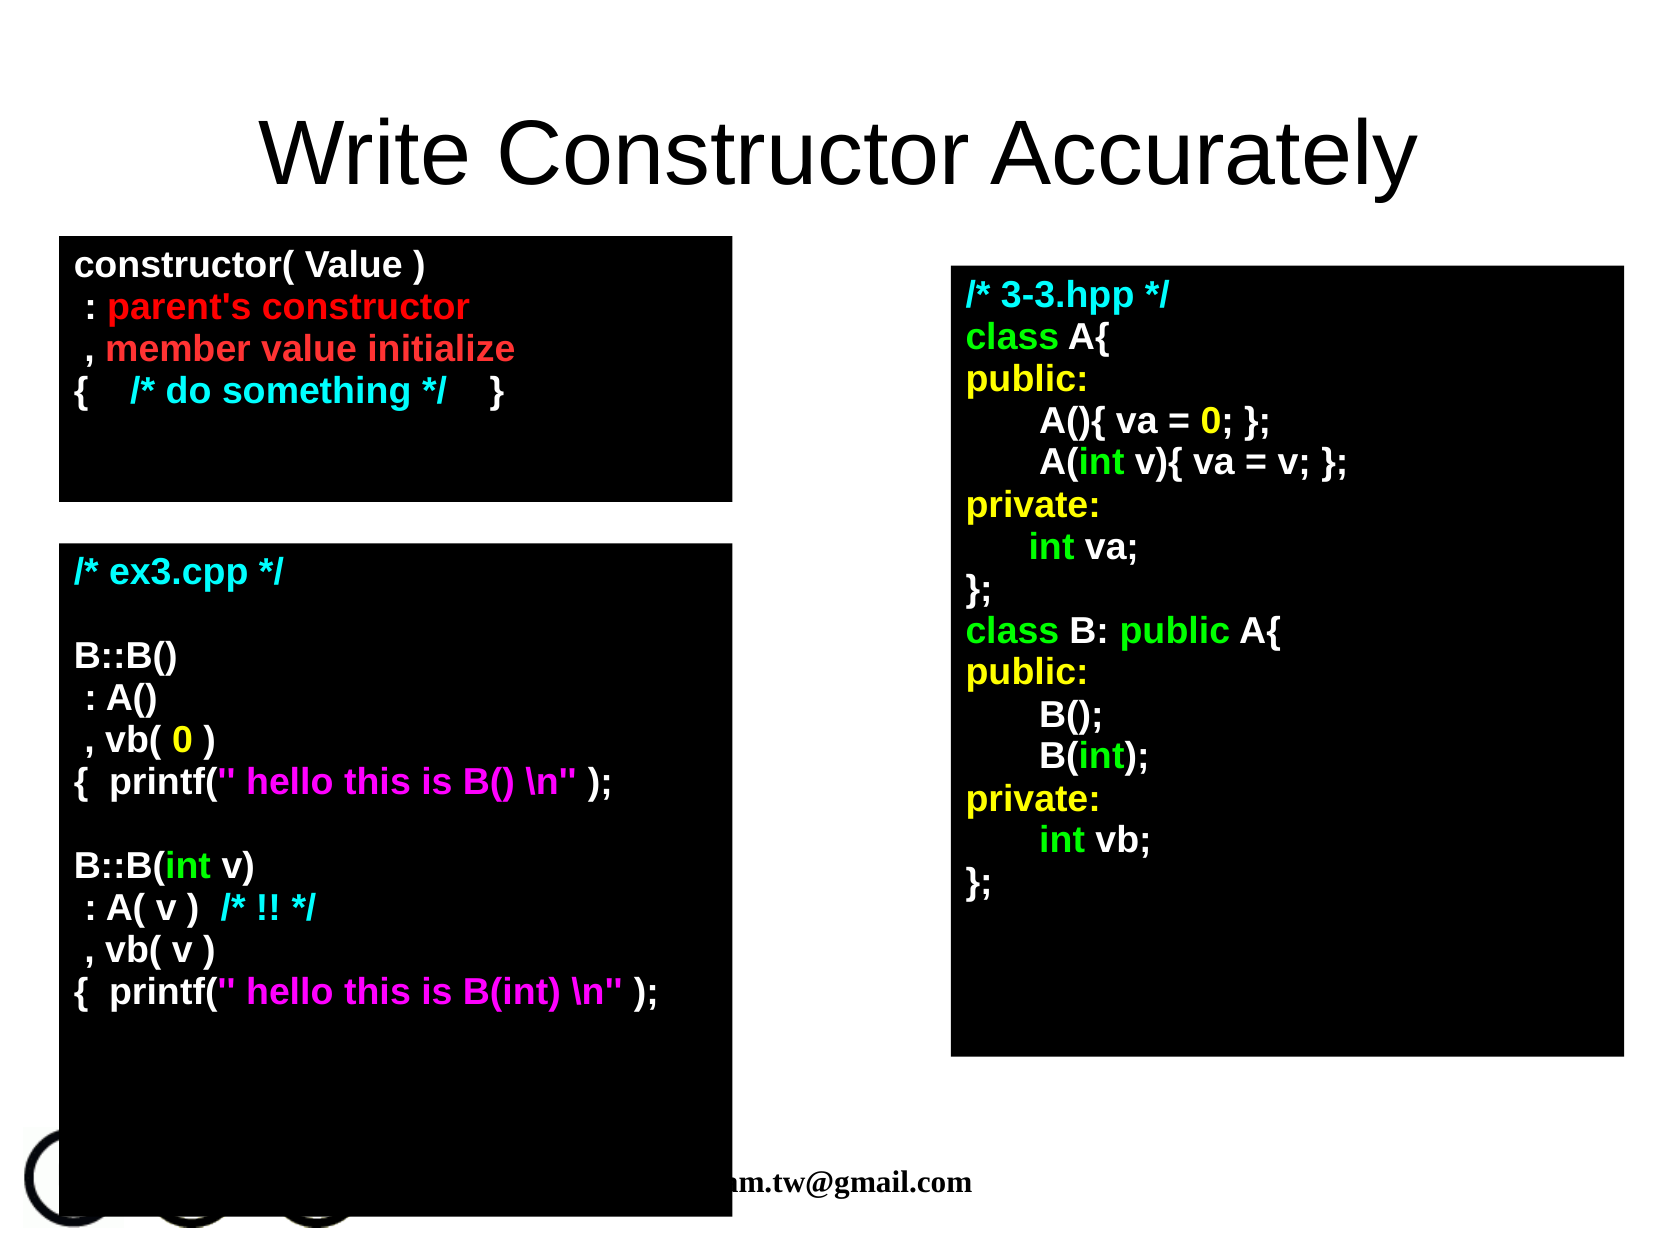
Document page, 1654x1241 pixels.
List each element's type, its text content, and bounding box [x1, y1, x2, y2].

picture [266, 1217, 367, 1228]
picture [23, 1127, 124, 1228]
text_box constructor( Value ) : parent's constructor , member value initialize { /* do something */ } [59, 236, 733, 502]
text_box /* 3-3.hpp */ class A{ public: A(){ va = 0; }; A(int v){ va = v; }; private: int va; }; class B: public A{ public: B(); B(int); private: int vb; }; [950, 265, 1625, 1057]
text_box /* ex3.cpp */ B::B() : A() , vb( 0 ) { printf('' hello this is B() \n'' ); B::B(int v) : A( v ) /* !! */ , vb( v ) { printf('' hello this is B(int) \n'' ); [59, 543, 733, 1217]
picture [141, 1217, 242, 1228]
title Write Constructor Accurately [82, 56, 1571, 250]
